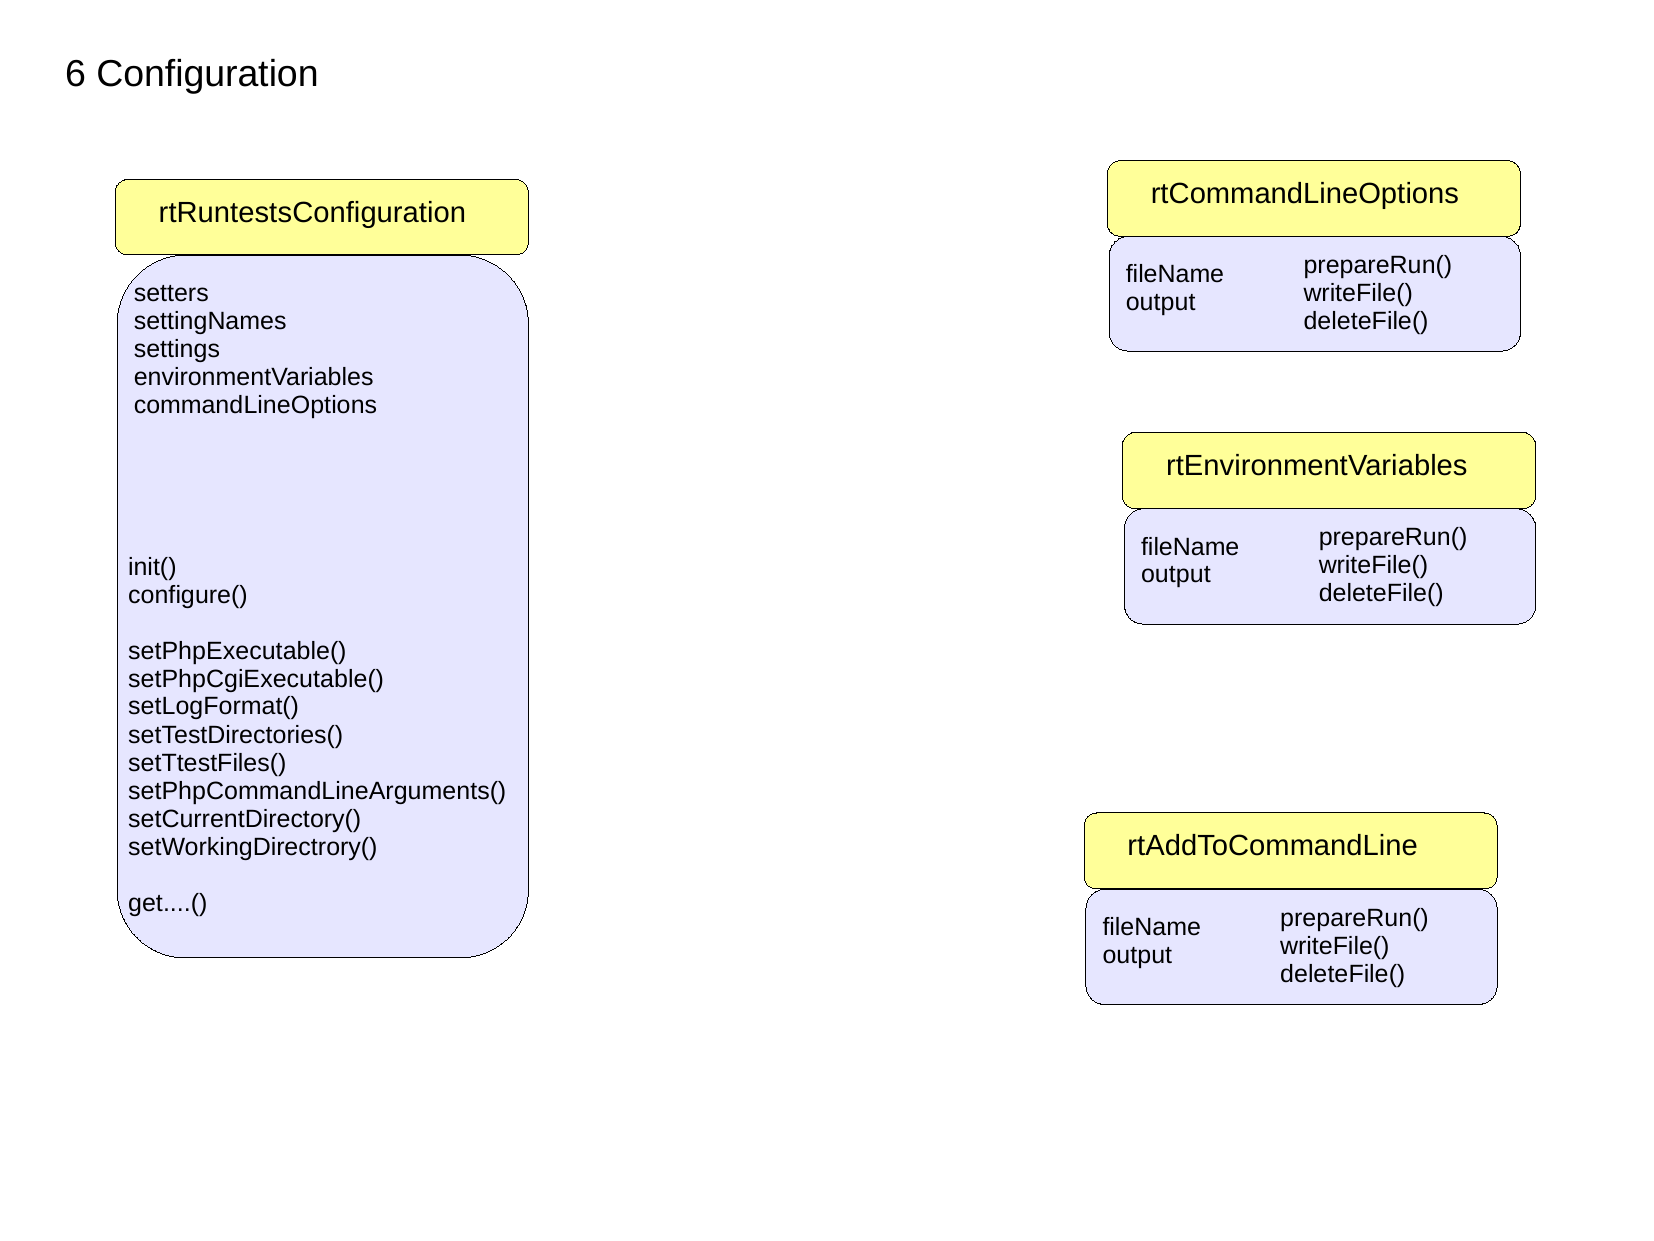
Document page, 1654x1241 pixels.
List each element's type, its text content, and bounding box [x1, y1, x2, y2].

text_box fileName output [1087, 905, 1217, 977]
text_box [1122, 432, 1536, 625]
text_box [1084, 812, 1498, 1005]
text_box [1107, 160, 1521, 352]
text_box rtRuntestsConfiguration [143, 188, 482, 236]
text_box rtAddToCommandLine [1112, 821, 1437, 870]
text_box prepareRun() writeFile() deleteFile() [1303, 515, 1521, 628]
text_box init() configure() setPhpExecutable() setPhpCgiExecutable() setLogFormat() setTestDirectories() setTtestFiles() setPhpCommandLineArguments() setCurrentDirectory() setWorkingDirectrory() get....() [113, 545, 542, 924]
text_box 6 Configuration [50, 44, 334, 102]
text_box rtCommandLineOptions [1136, 169, 1476, 218]
text_box setters settingNames settings environmentVariables commandLineOptions [118, 271, 394, 454]
text_box prepareRun() writeFile() deleteFile() [1265, 896, 1482, 1009]
text_box [126, 924, 520, 958]
text_box fileName output [1111, 252, 1240, 324]
text_box rtEnvironmentVariables [1151, 441, 1485, 490]
text_box prepareRun() writeFile() deleteFile() [1288, 243, 1506, 355]
text_box fileName output [1126, 524, 1256, 597]
text_box [115, 179, 529, 545]
